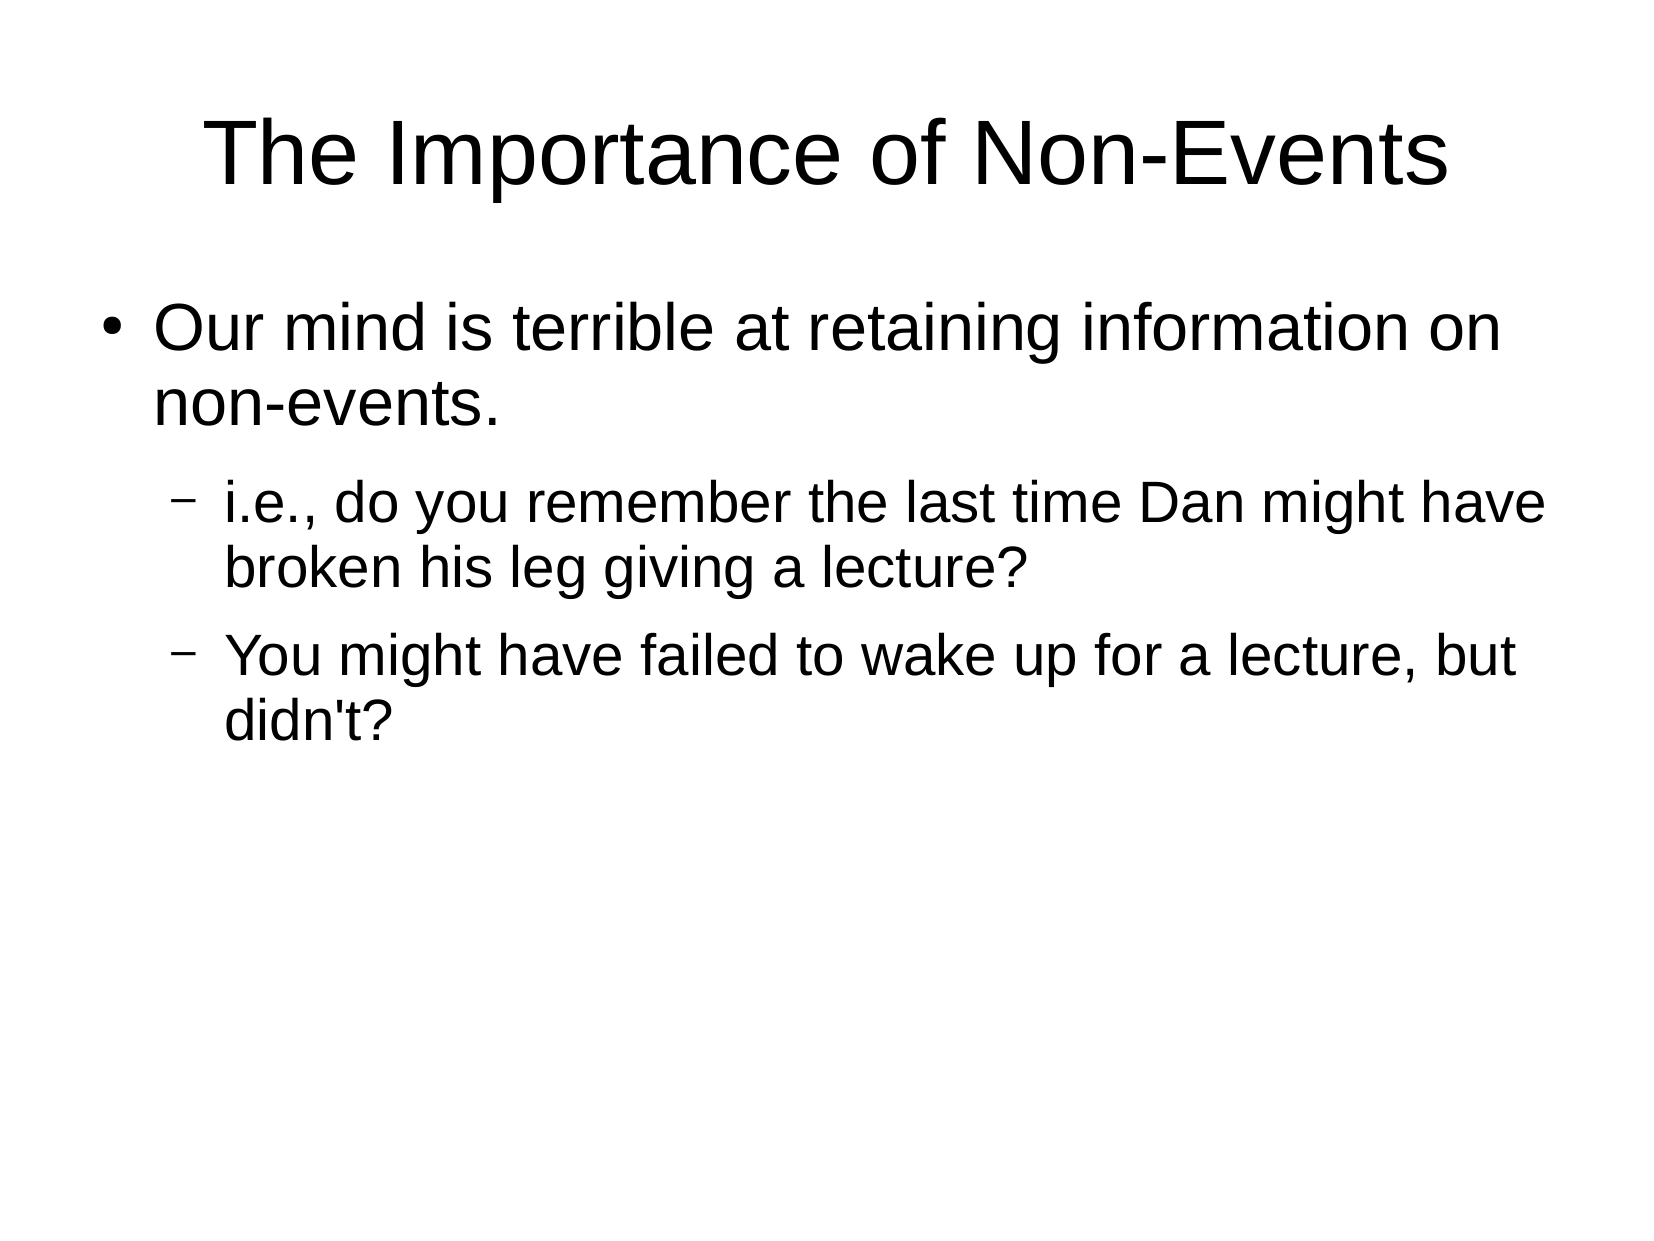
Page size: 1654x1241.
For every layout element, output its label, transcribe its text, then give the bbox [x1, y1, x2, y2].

title The Importance of Non-Events [82, 49, 1571, 257]
list Our mind is terrible at retaining information on non-events. i.e., do you remember the last time Dan might have broken his leg giving a lecture? You might have failed to wake up for a lecture, but didn't? [82, 290, 1571, 1010]
